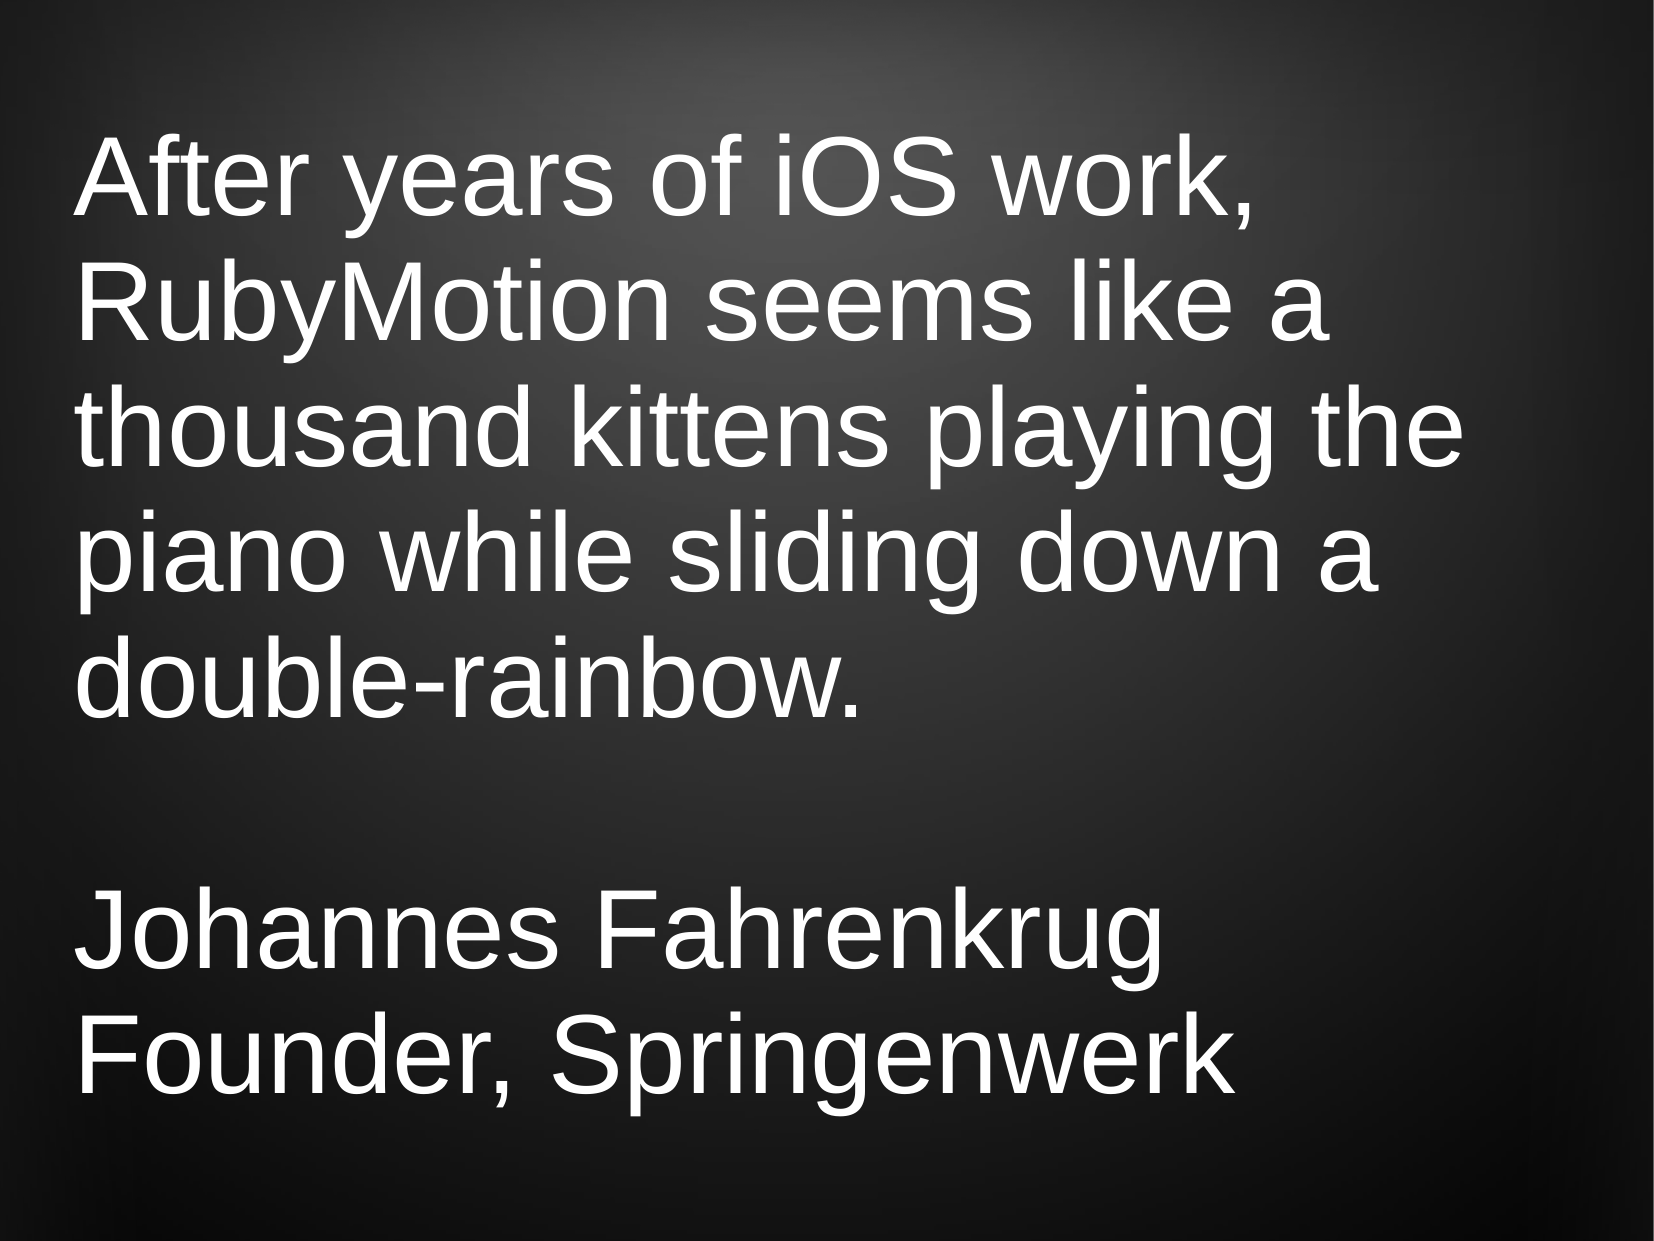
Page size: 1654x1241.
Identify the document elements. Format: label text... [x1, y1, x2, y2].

text_box After years of iOS work, RubyMotion seems like a thousand kittens playing the piano while sliding down a double-rainbow. Johannes Fahrenkrug Founder, Springenwerk [59, 106, 1607, 1126]
picture [0, 0, 1654, 1241]
